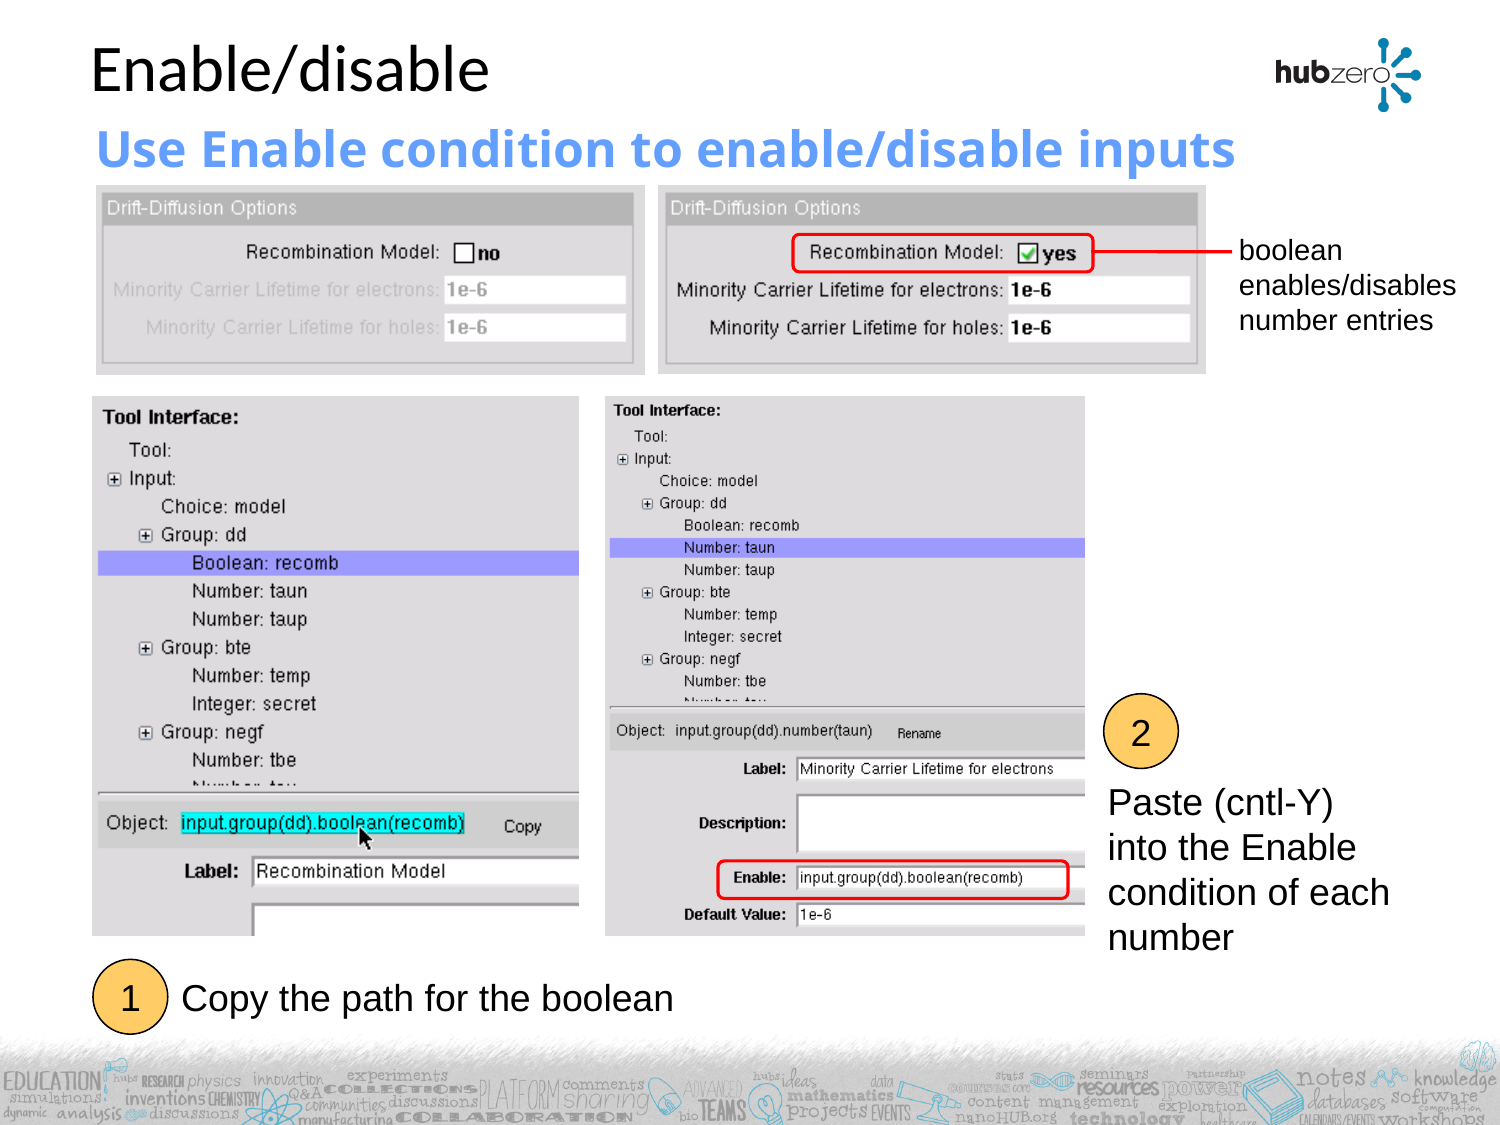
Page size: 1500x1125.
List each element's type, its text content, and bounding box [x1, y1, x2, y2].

picture [0, 1034, 1500, 1125]
picture [658, 185, 1206, 374]
text_box 2 [1103, 693, 1179, 769]
text_box Use Enable condition to enable/disable inputs [80, 109, 1252, 185]
text_box Paste (cntl-Y) into the Enable condition of each number [1092, 770, 1406, 966]
text_box Enable/disable [75, 12, 1249, 118]
text_box 1 [92, 959, 166, 1035]
picture [96, 185, 645, 376]
picture [795, 236, 1091, 270]
text_box boolean enables/disables number entries [1224, 223, 1473, 344]
picture [92, 396, 579, 936]
text_box Copy the path for the boolean [166, 966, 690, 1028]
picture [605, 396, 1085, 936]
picture [1272, 35, 1424, 115]
